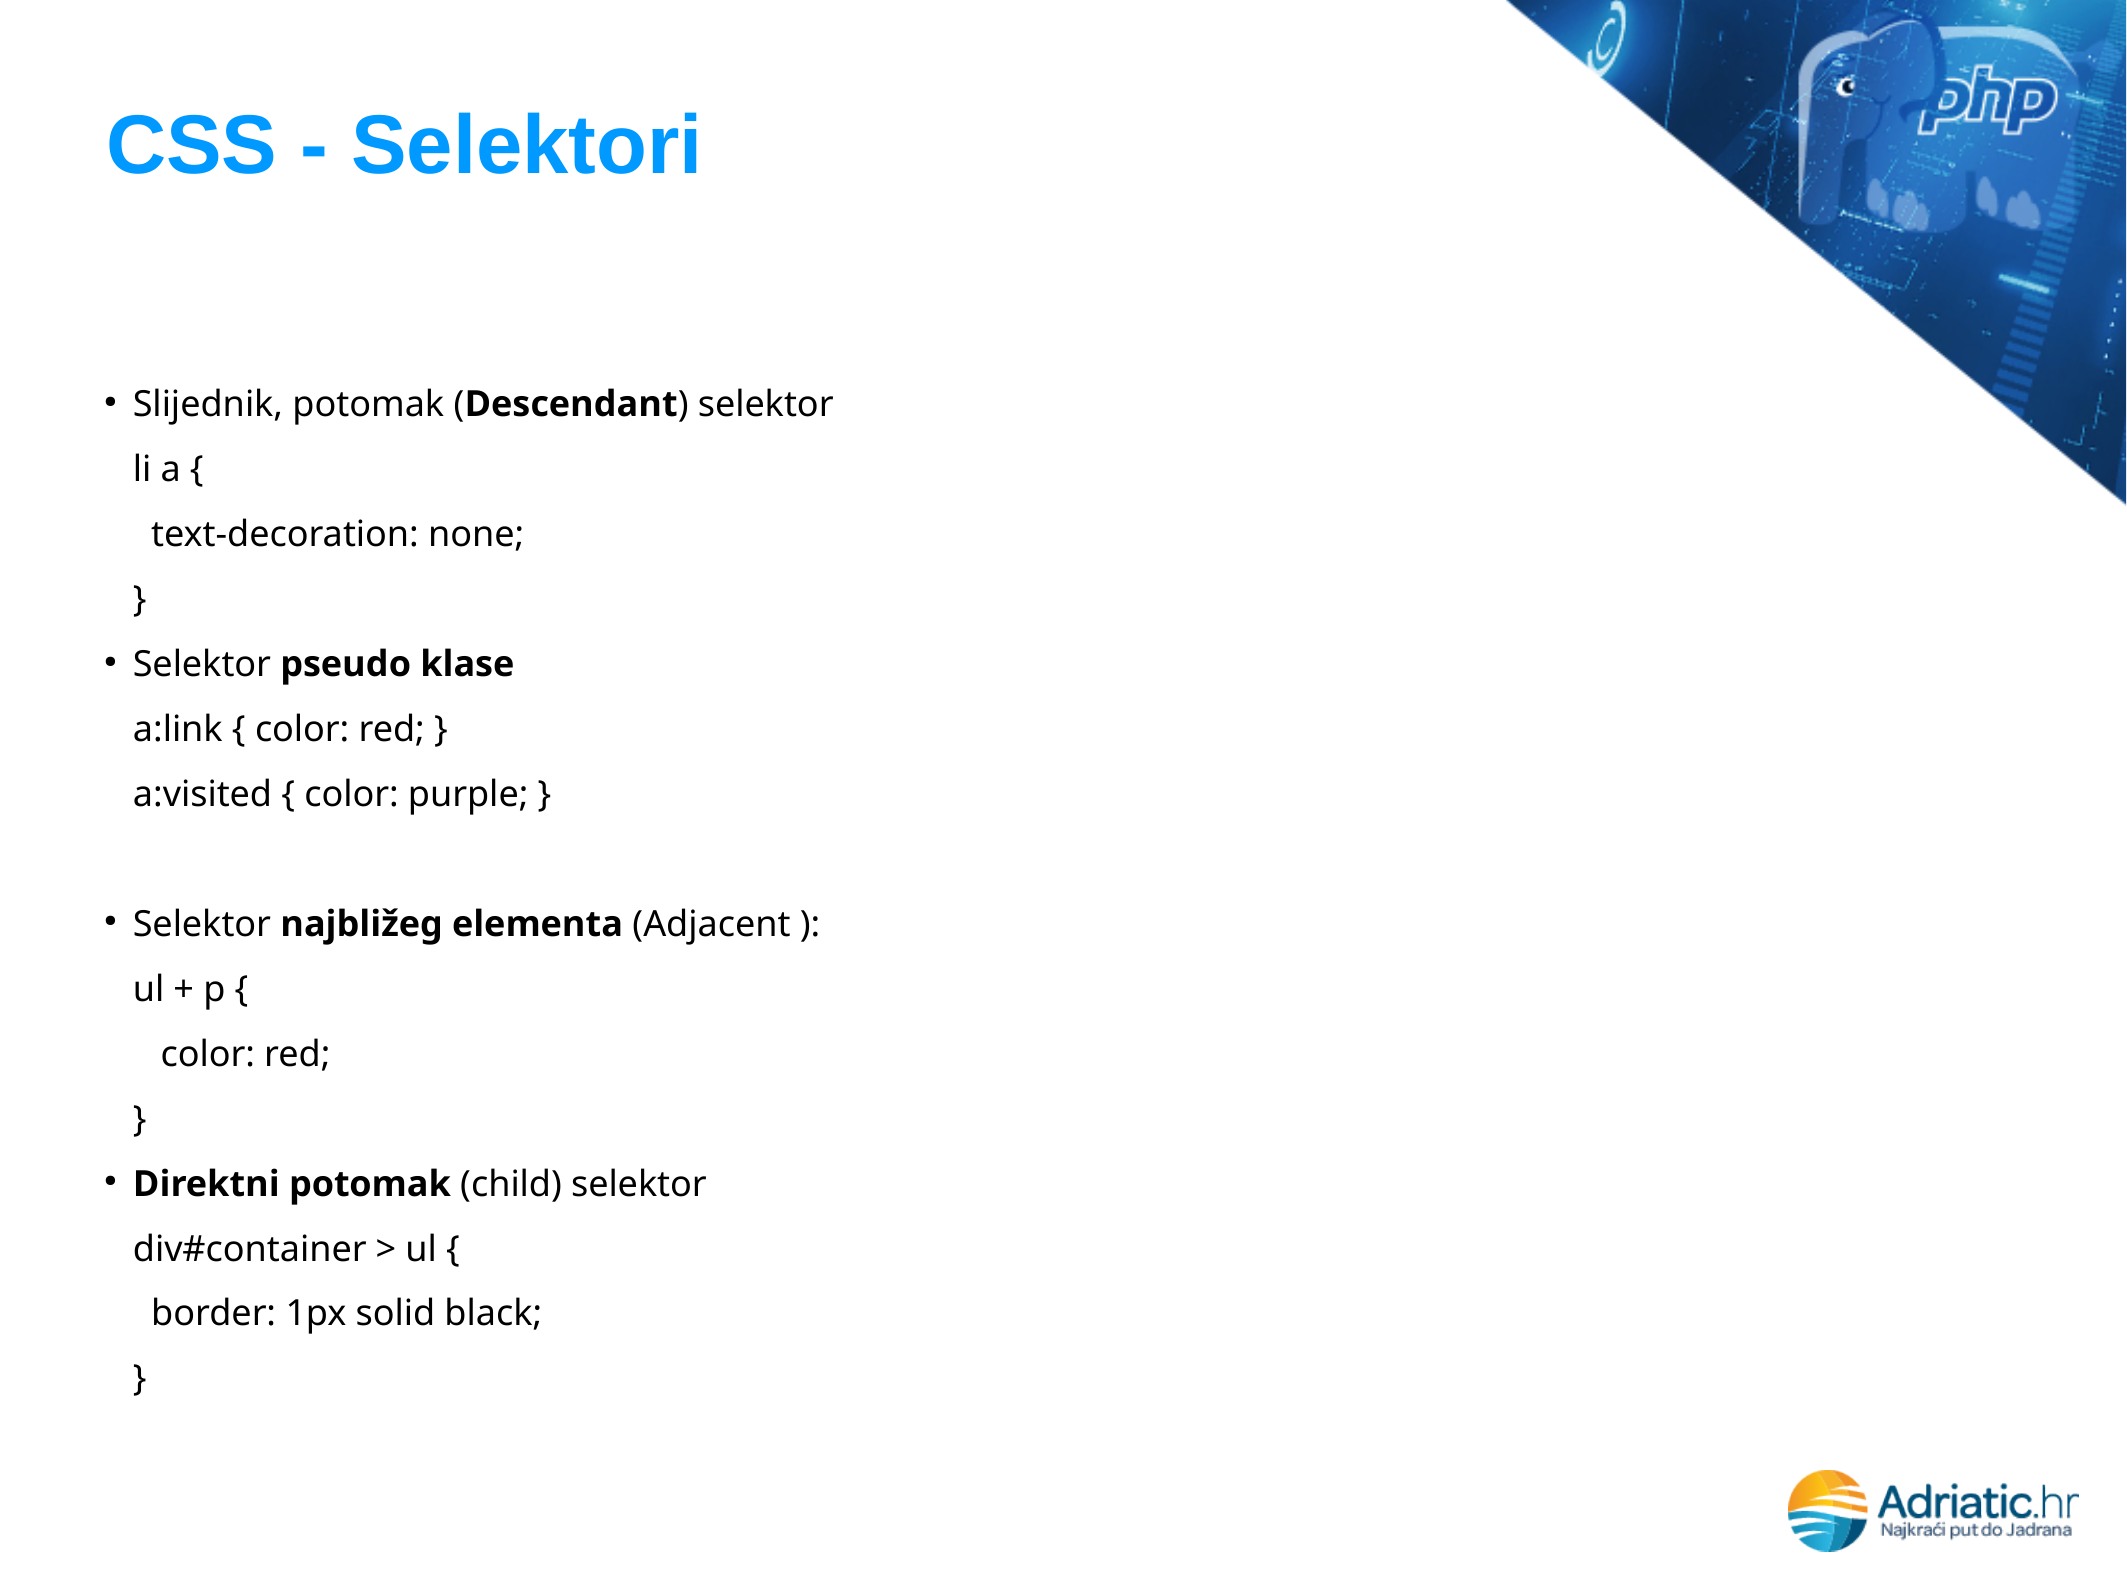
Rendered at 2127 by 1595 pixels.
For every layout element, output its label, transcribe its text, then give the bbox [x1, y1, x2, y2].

picture [1788, 1470, 2079, 1552]
list Slijednik, potomak (Descendant) selektor li a { text-decoration: none; } Selektor pseudo klase a:link { color: red; } a:visited { color: purple; } Selektor najbližeg elementa (Adjacent ): ul + p { color: red; } Direktni potomak (child) selektor div#container > ul { border: 1px solid black; } [94, 377, 2008, 1536]
title CSS - Selektori [106, 70, 1630, 219]
picture [1505, 0, 2127, 625]
